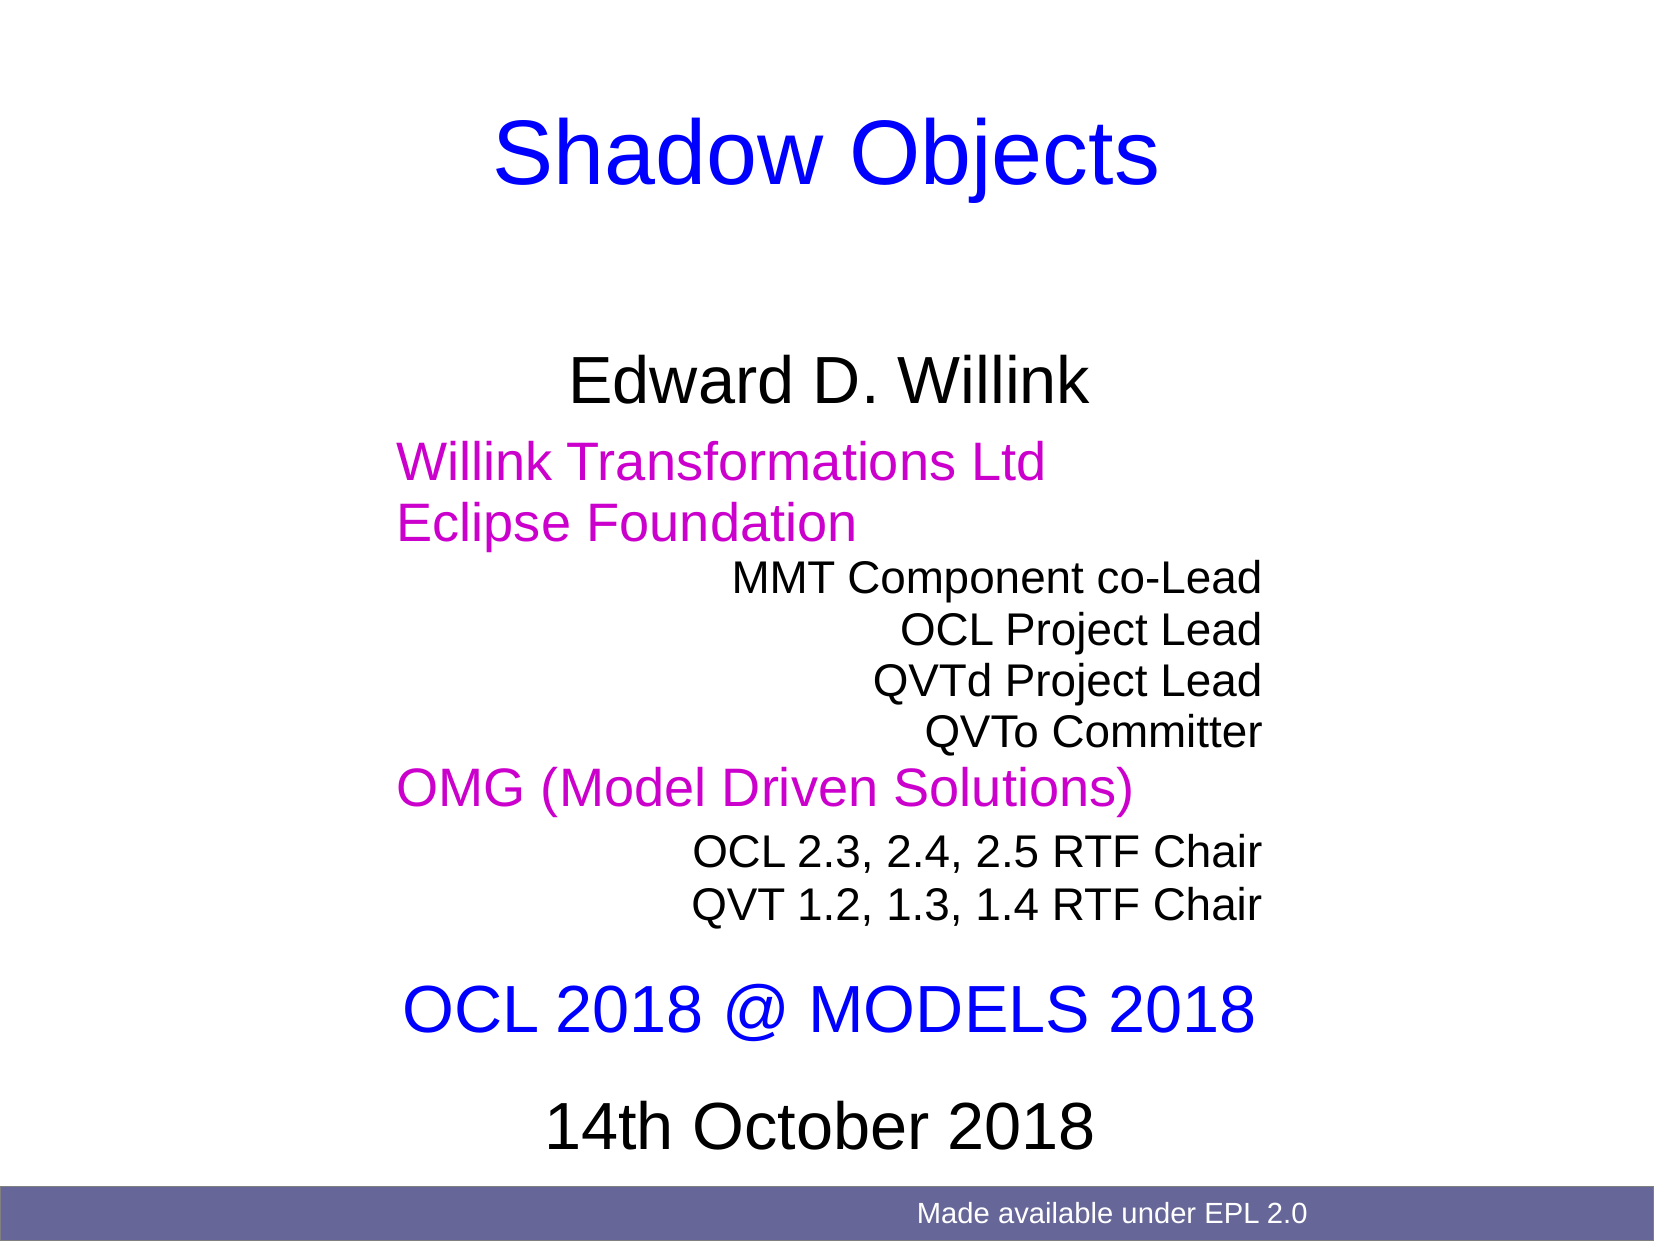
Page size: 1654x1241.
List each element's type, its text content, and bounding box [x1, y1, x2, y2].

subtitle Edward D. Willink Willink Transformations Ltd Eclipse Foundation MMT Component co-Lead OCL Project Lead QVTd Project Lead QVTo Committer OMG (Model Driven Solutions) OCL 2.3, 2.4, 2.5 RTF Chair QVT 1.2, 1.3, 1.4 RTF Chair OCL 2018 @ MODELS 2018 14th October 2018 [396, 324, 1263, 1182]
title Shadow Objects [59, 0, 1595, 307]
